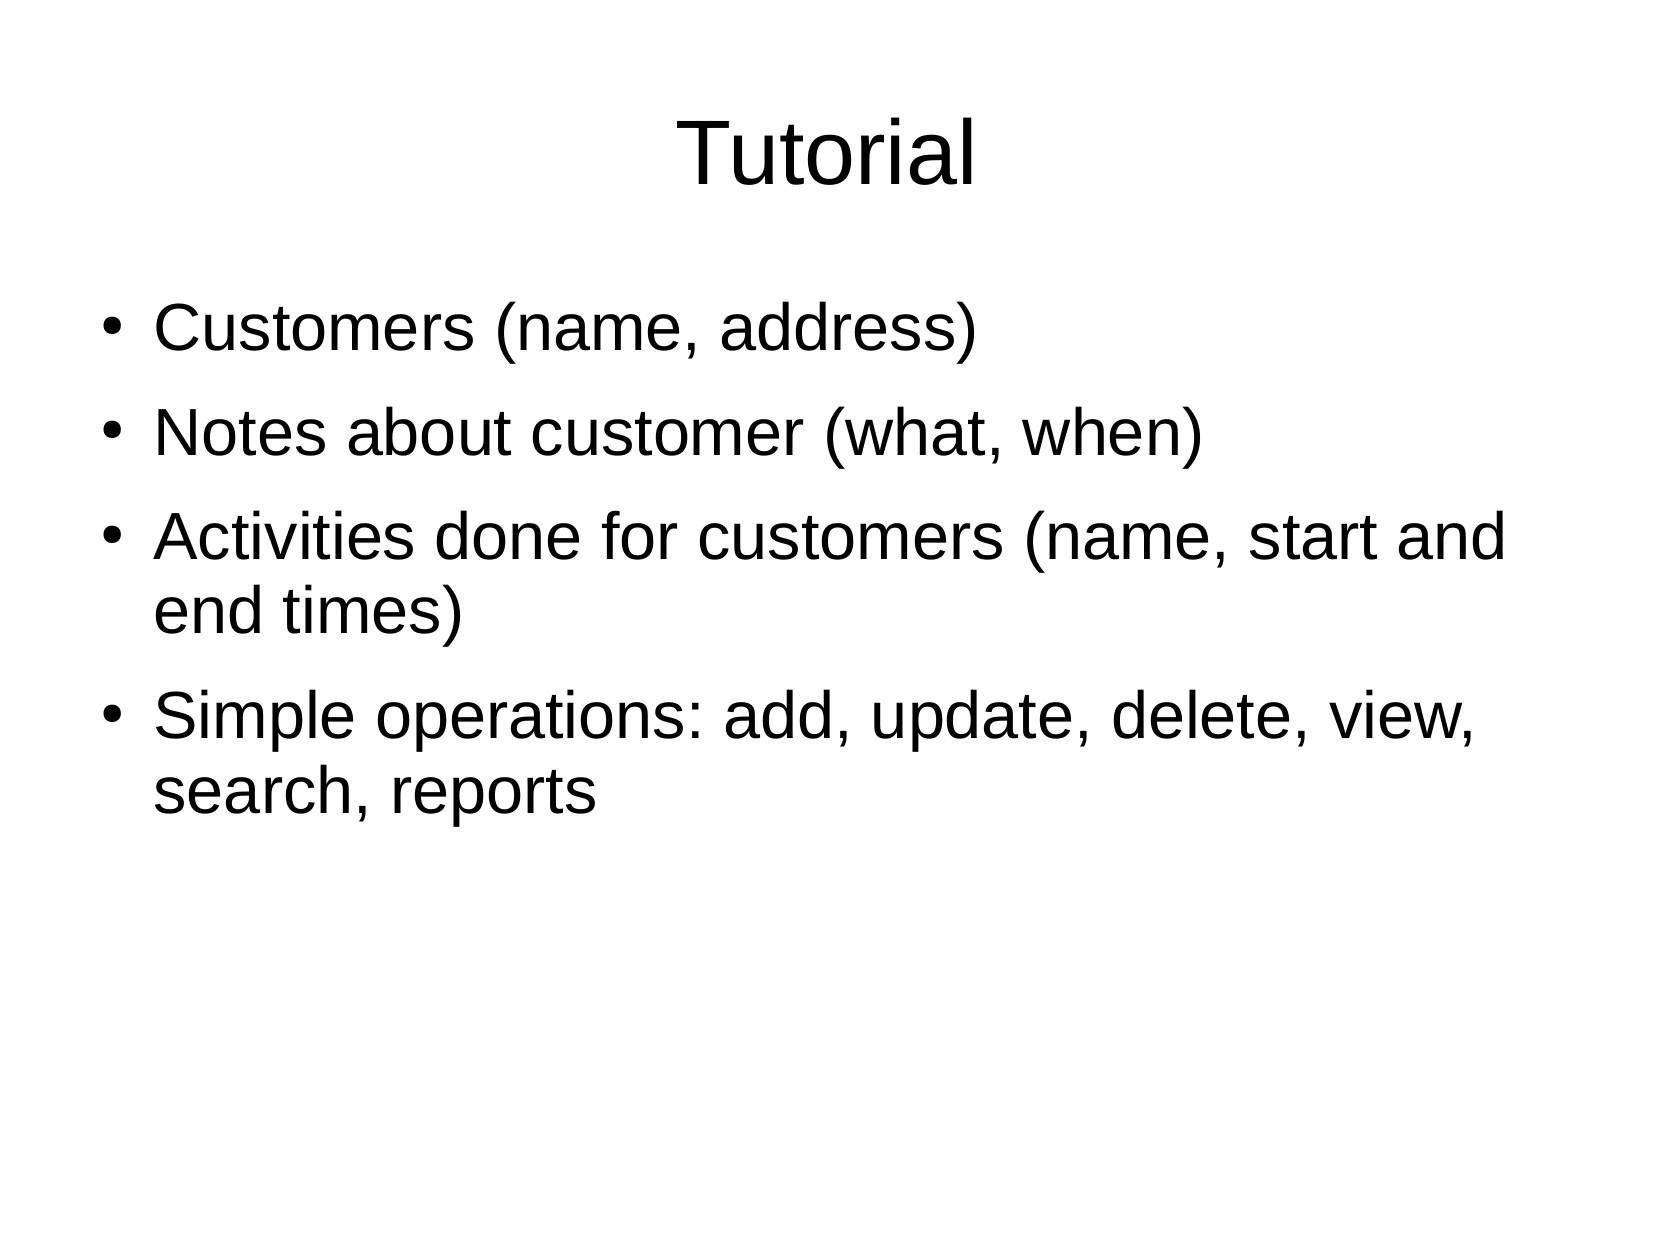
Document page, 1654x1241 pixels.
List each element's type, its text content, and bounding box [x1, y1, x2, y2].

list Customers (name, address) Notes about customer (what, when) Activities done for customers (name, start and end times) Simple operations: add, update, delete, view, search, reports [82, 290, 1538, 1010]
title Tutorial [82, 49, 1571, 257]
